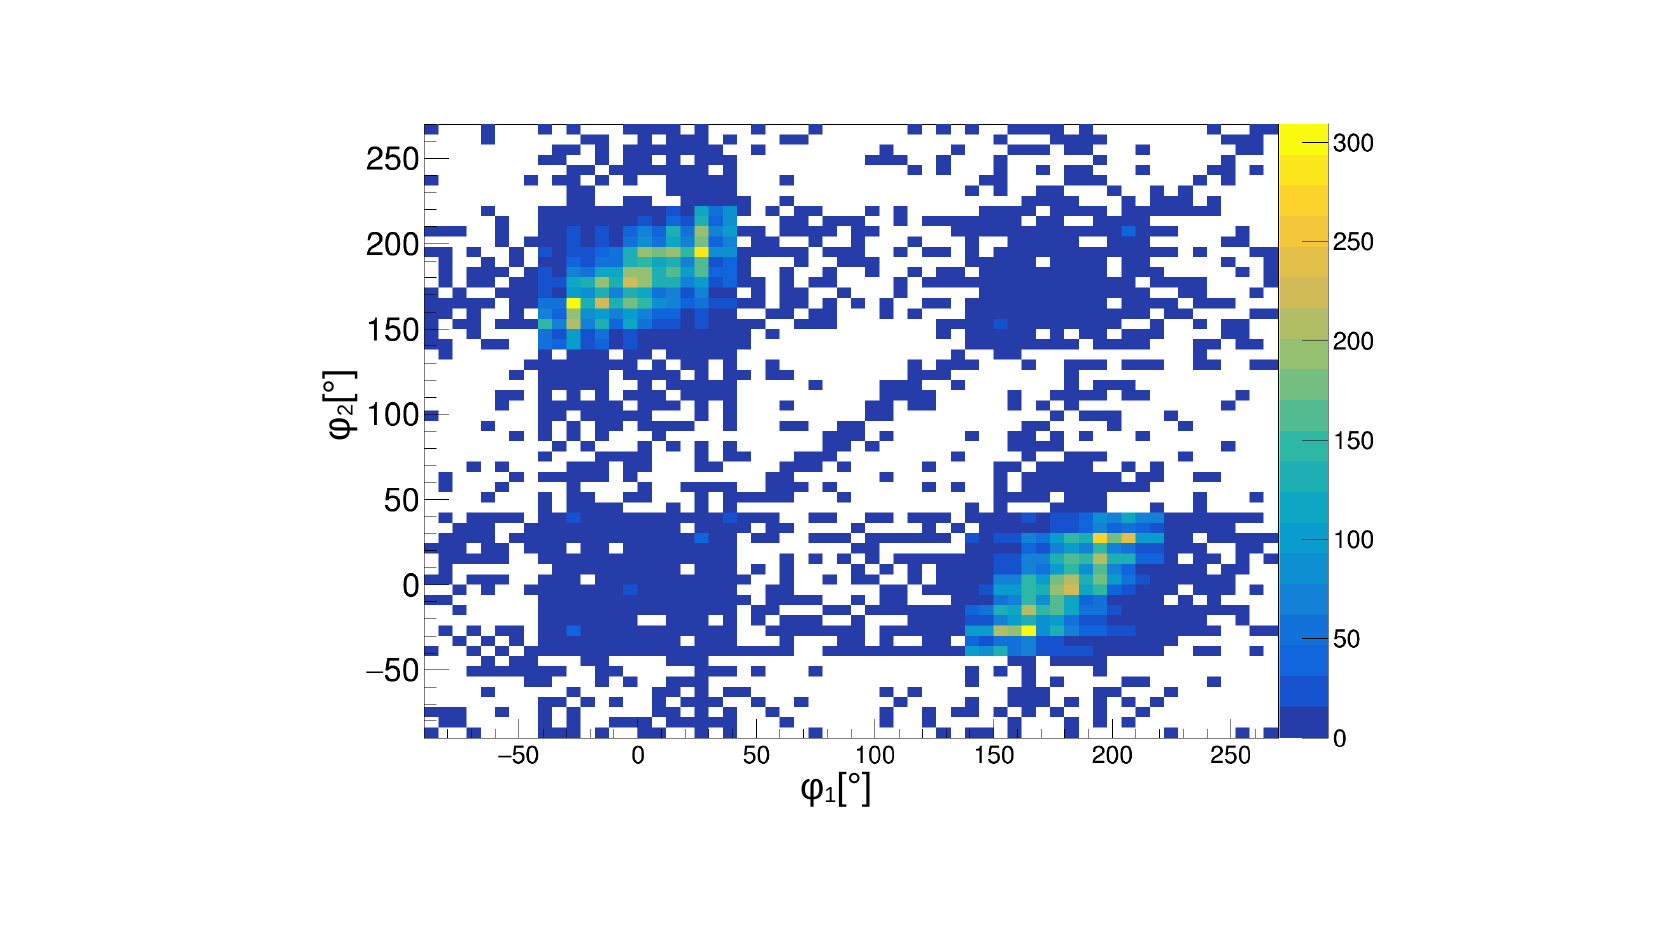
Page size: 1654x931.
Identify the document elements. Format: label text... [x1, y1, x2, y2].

text_box φ2[°] [308, 337, 366, 456]
text_box φ1[°] [785, 758, 904, 815]
picture [354, 101, 1383, 768]
